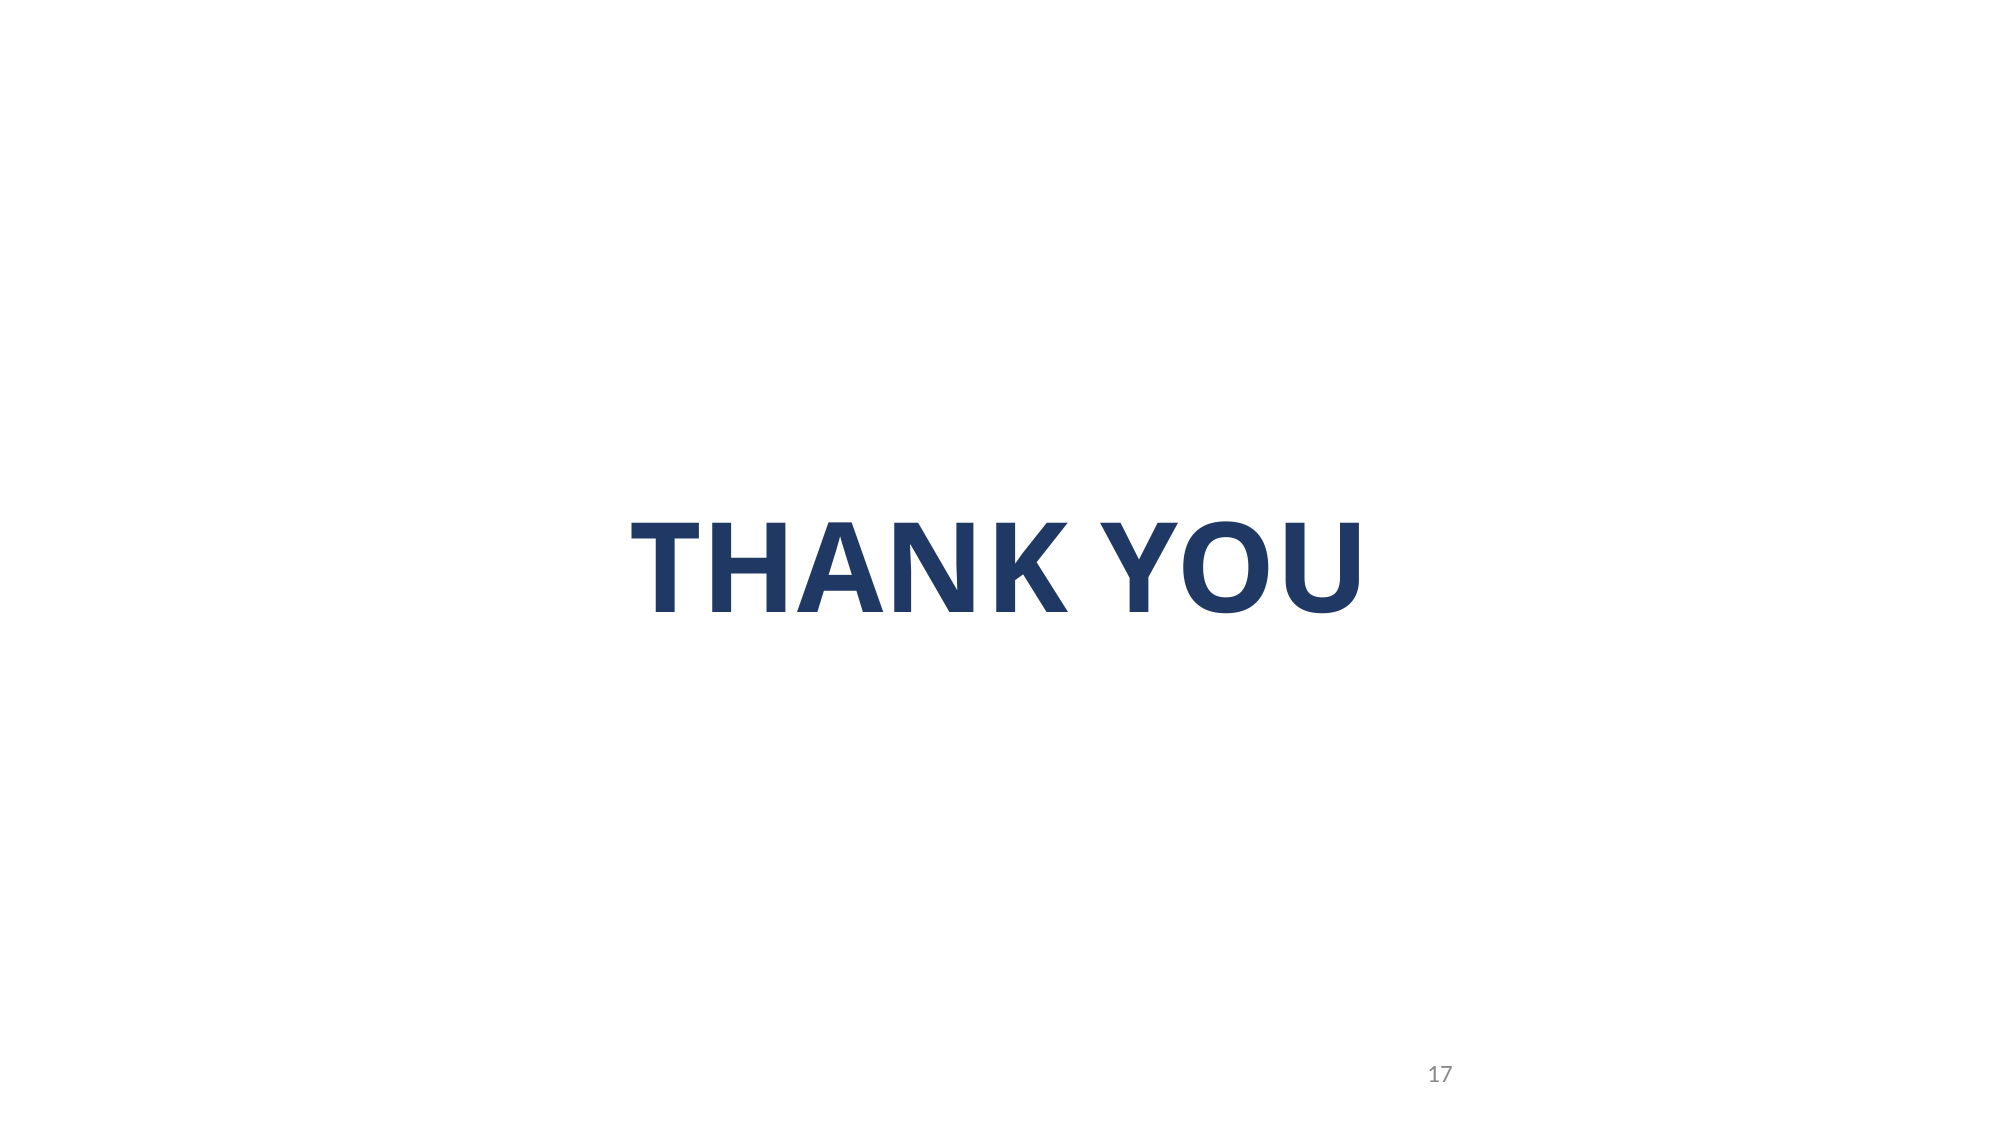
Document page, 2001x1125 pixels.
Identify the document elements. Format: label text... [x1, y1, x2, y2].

title THANK YOU [261, 351, 1739, 774]
text_box [1412, 1042, 1863, 1103]
